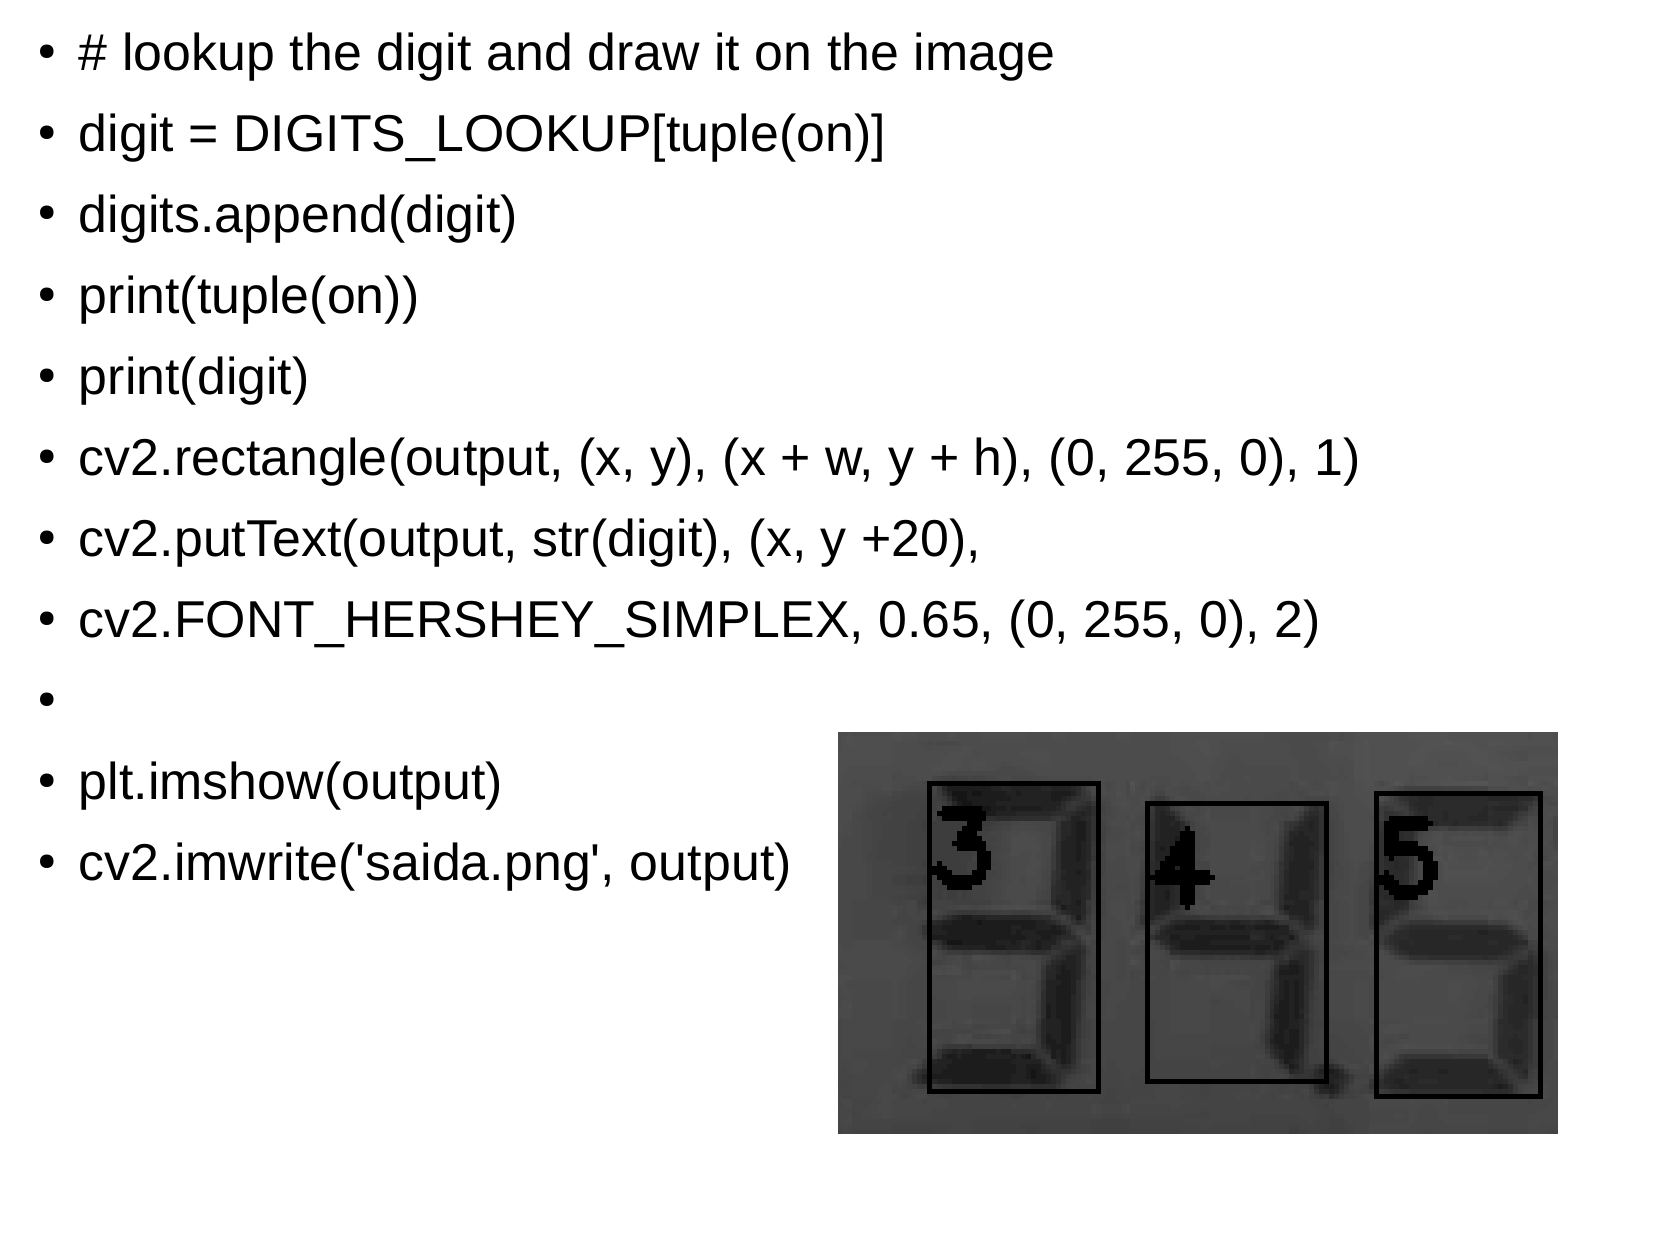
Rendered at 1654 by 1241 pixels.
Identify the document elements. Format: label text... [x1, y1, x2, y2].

list # lookup the digit and draw it on the image digit = DIGITS_LOOKUP[tuple(on)] digits.append(digit) print(tuple(on)) print(digit) cv2.rectangle(output, (x, y), (x + w, y + h), (0, 255, 0), 1) cv2.putText(output, str(digit), (x, y +20), cv2.FONT_HERSHEY_SIMPLEX, 0.65, (0, 255, 0), 2) plt.imshow(output) cv2.imwrite('saida.png', output) [23, 23, 1512, 903]
picture [838, 732, 1558, 1134]
